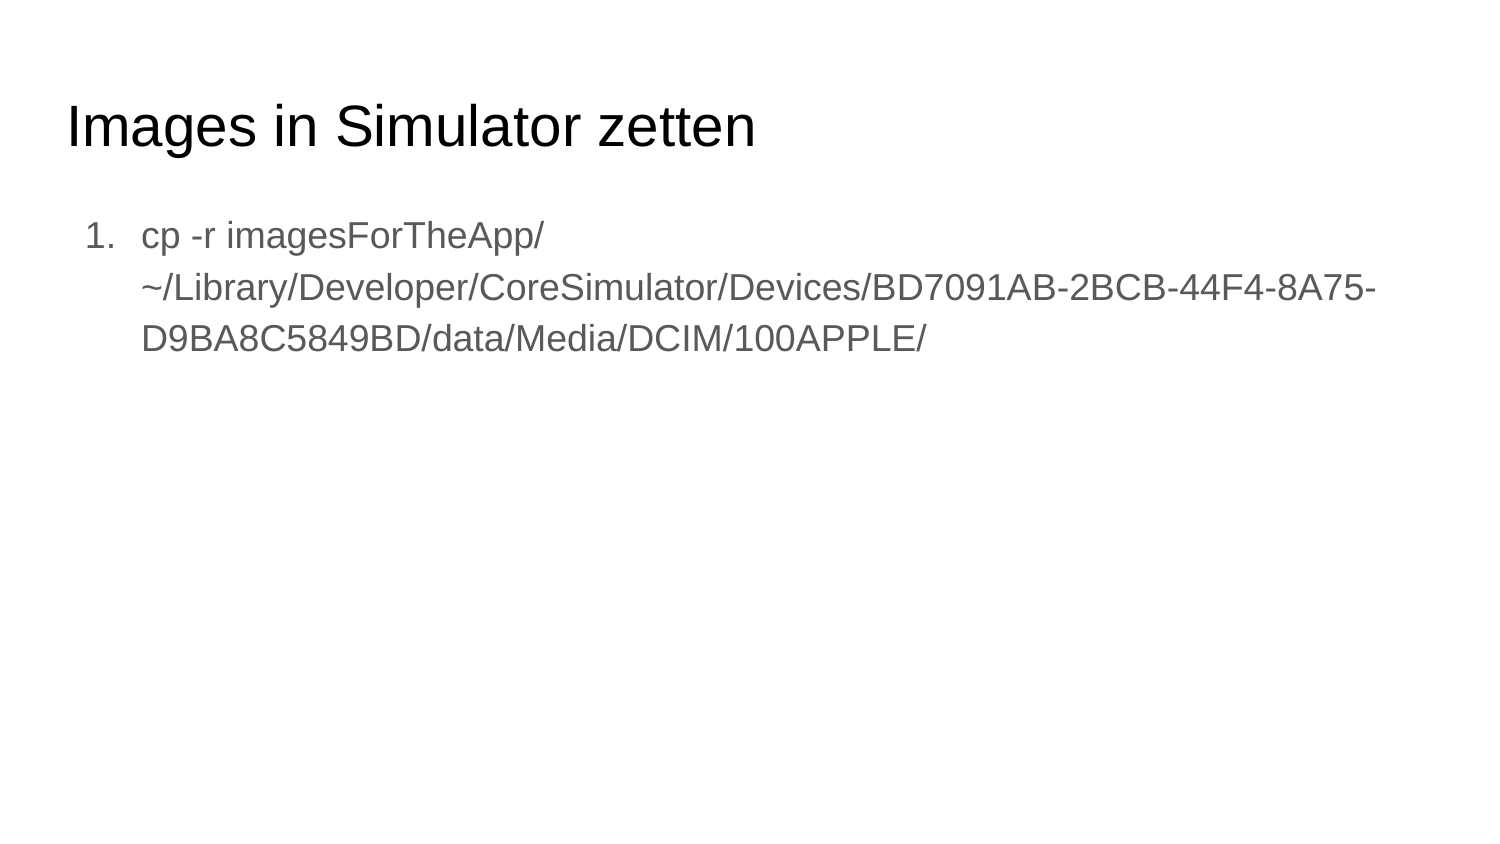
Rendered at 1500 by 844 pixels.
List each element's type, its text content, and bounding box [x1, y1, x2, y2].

list cp -r imagesForTheApp/ ~/Library/Developer/CoreSimulator/Devices/BD7091AB-2BCB-44F4-8A75-D9BA8C5849BD/data/Media/DCIM/100APPLE/ [51, 189, 1449, 750]
title Images in Simulator zetten [51, 72, 1449, 167]
